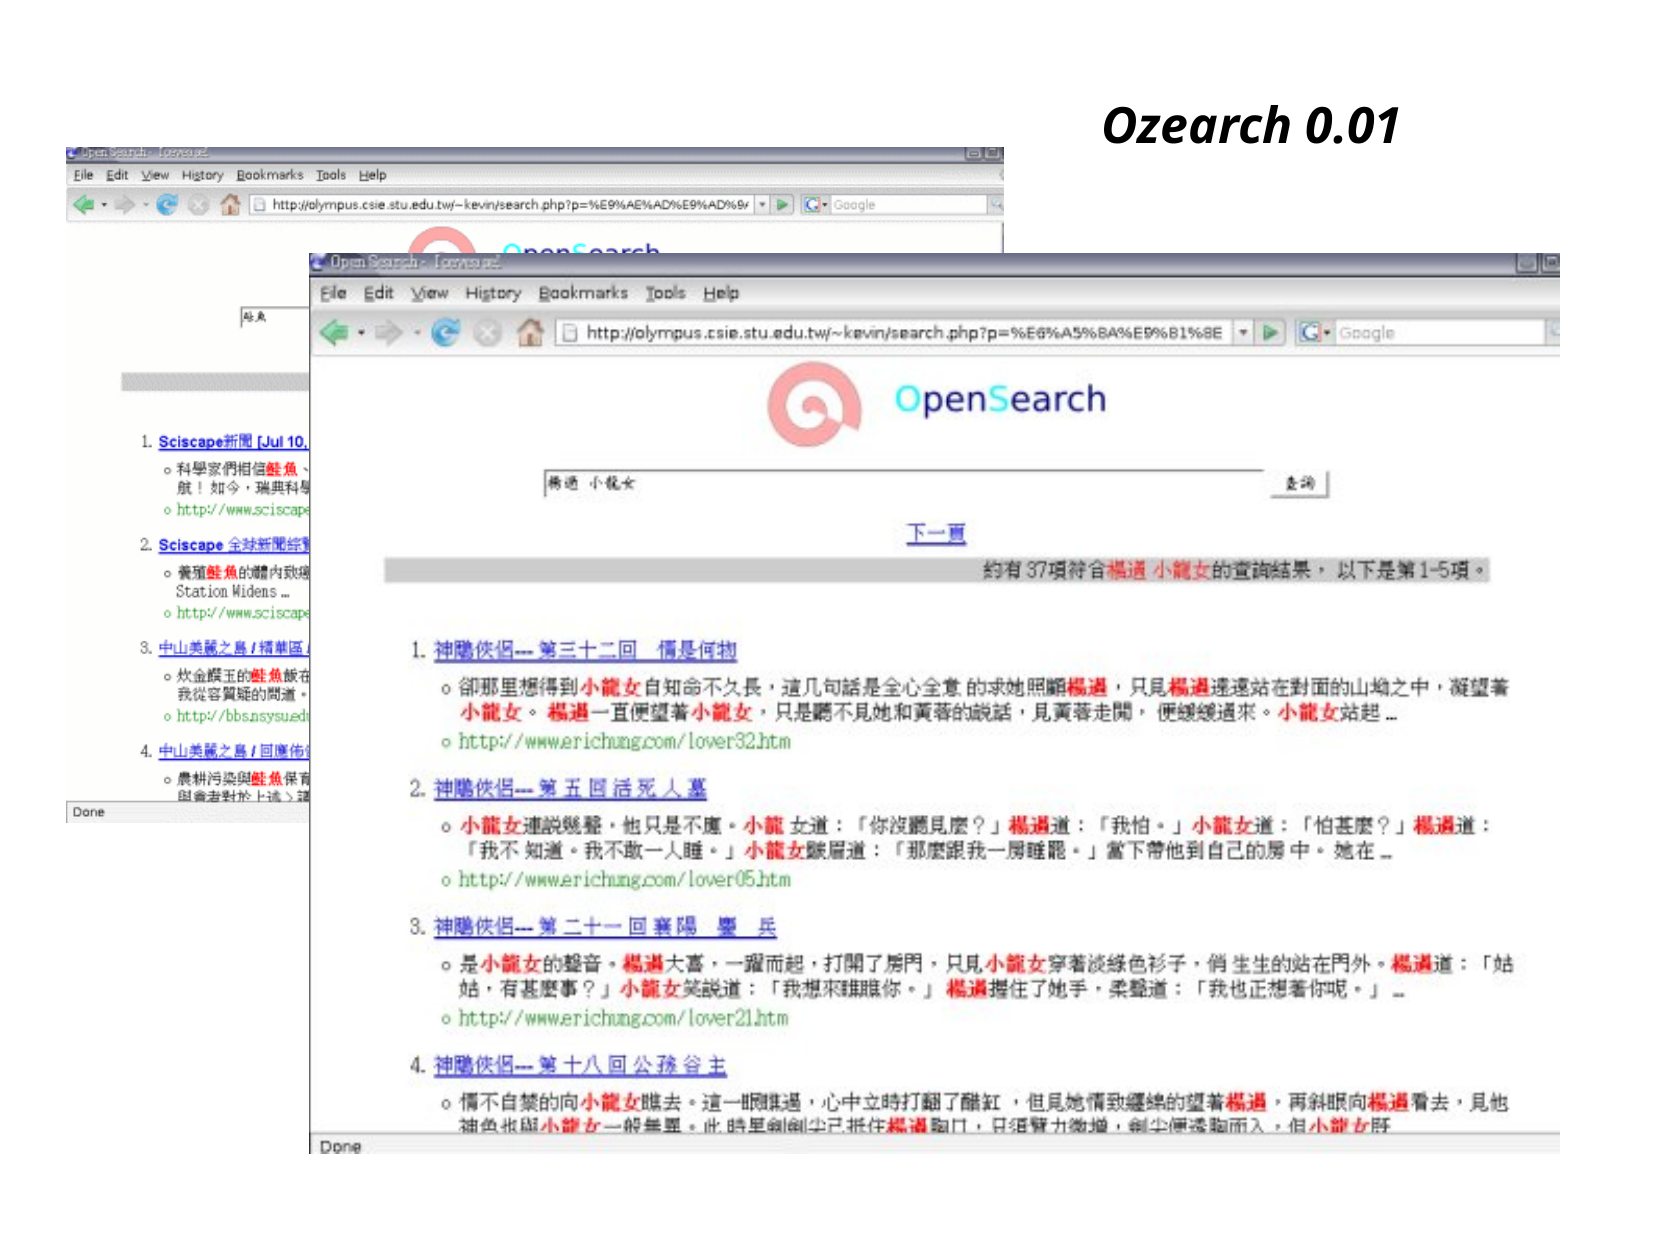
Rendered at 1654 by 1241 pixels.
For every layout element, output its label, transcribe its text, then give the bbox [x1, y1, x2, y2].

text_box Ozearch 0.01 [1086, 82, 1648, 157]
picture [66, 147, 1560, 1154]
